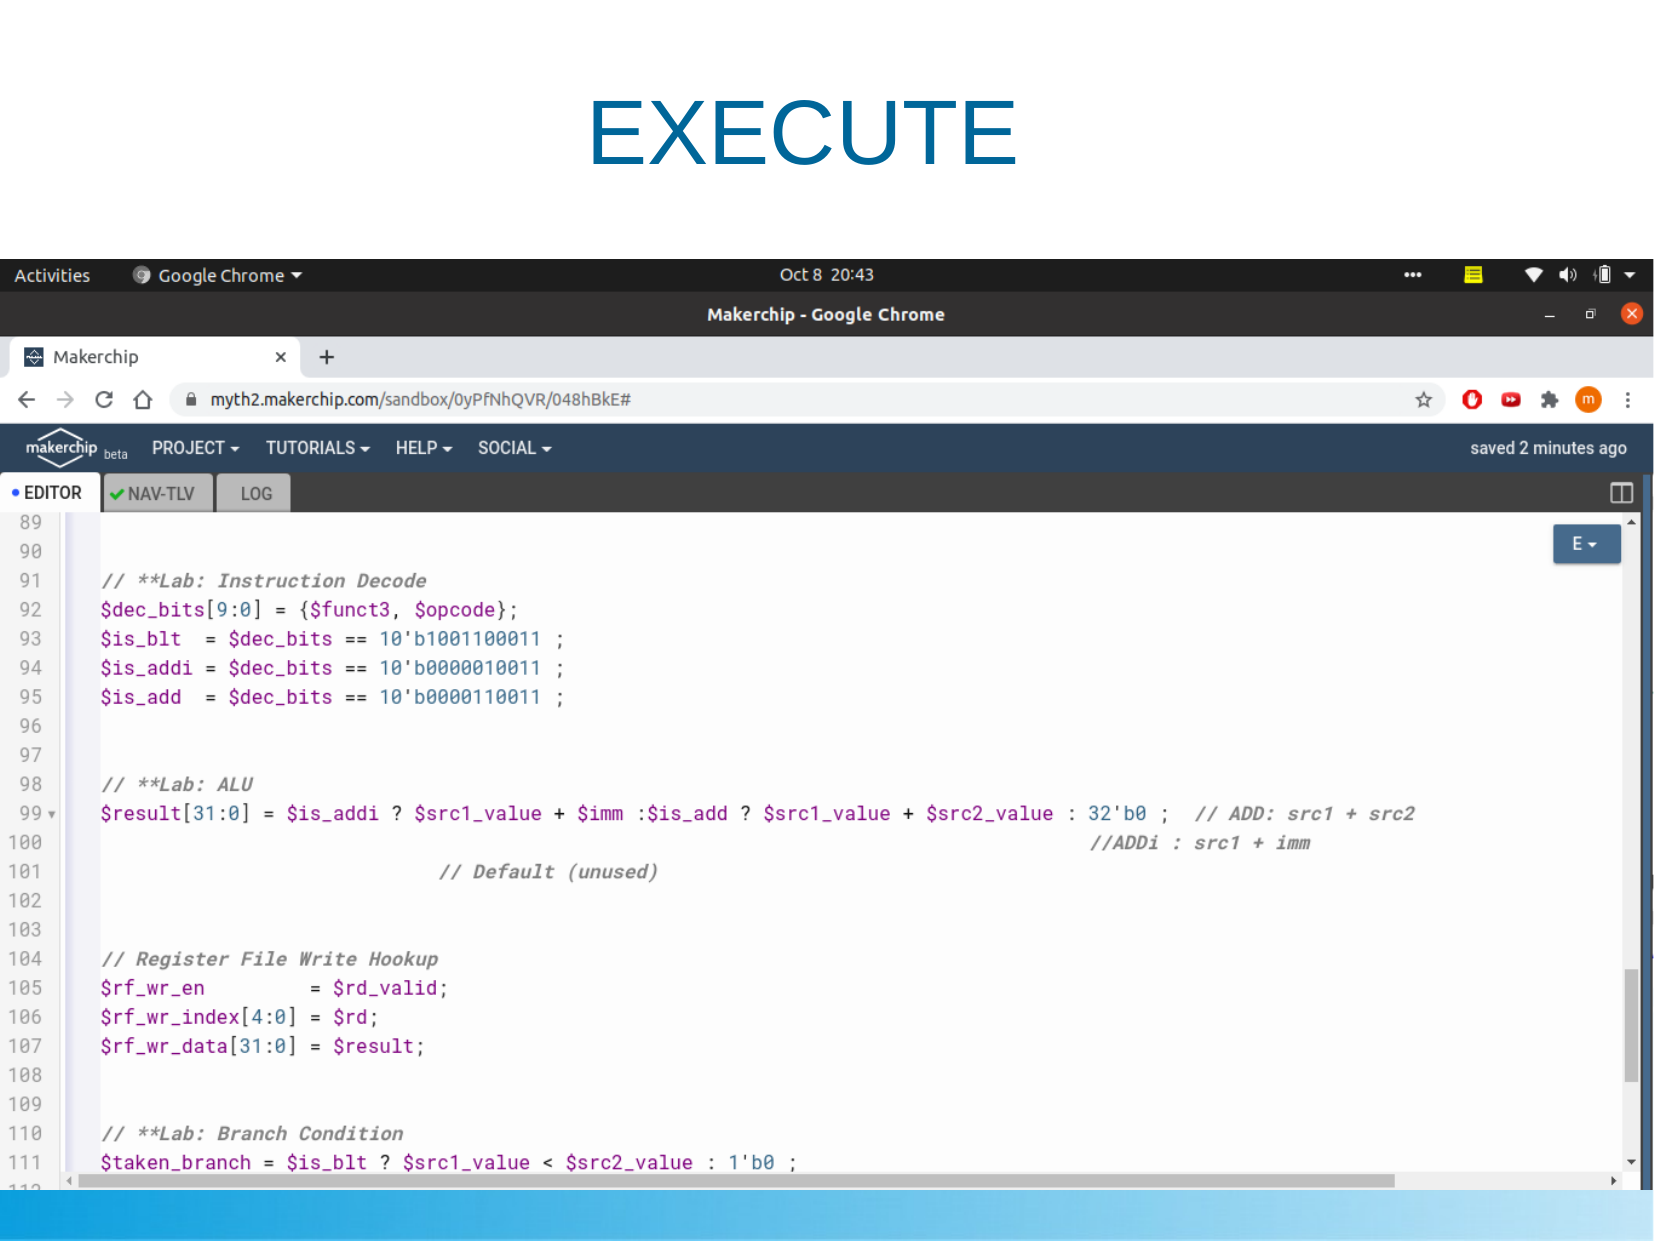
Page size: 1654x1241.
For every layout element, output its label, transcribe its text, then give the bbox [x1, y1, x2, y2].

picture [0, 259, 1654, 1241]
title EXECUTE [59, 29, 1548, 237]
